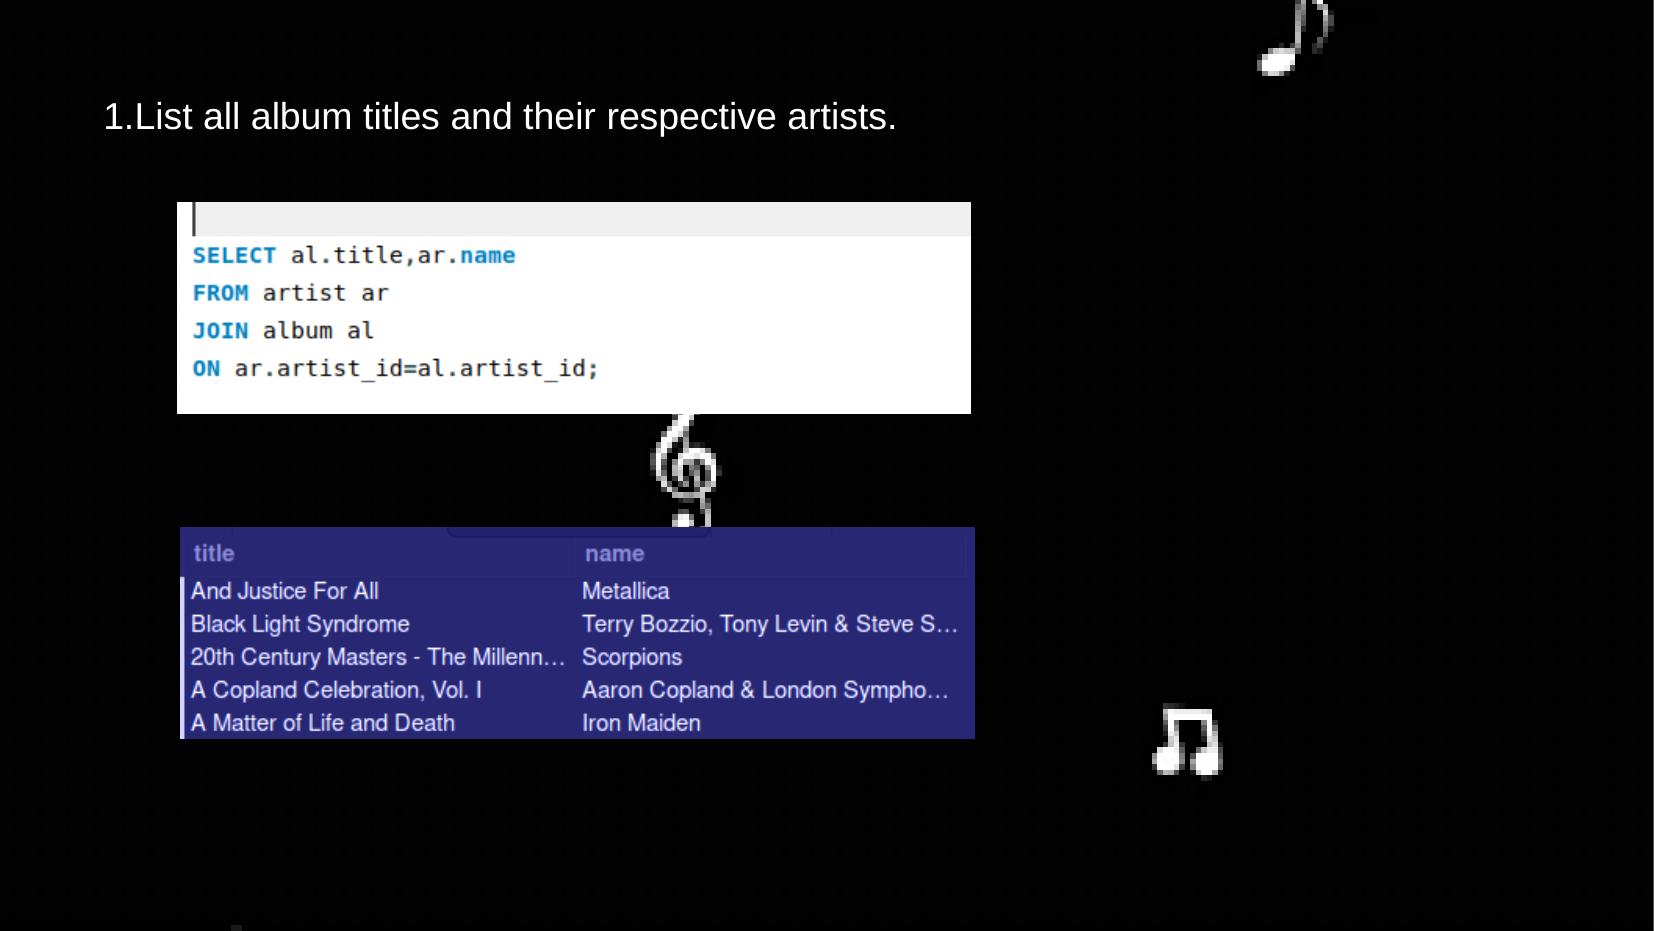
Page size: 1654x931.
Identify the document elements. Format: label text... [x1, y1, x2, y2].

text_box 1.List all album titles and their respective artists. [88, 88, 1418, 146]
picture [0, 0, 1654, 931]
